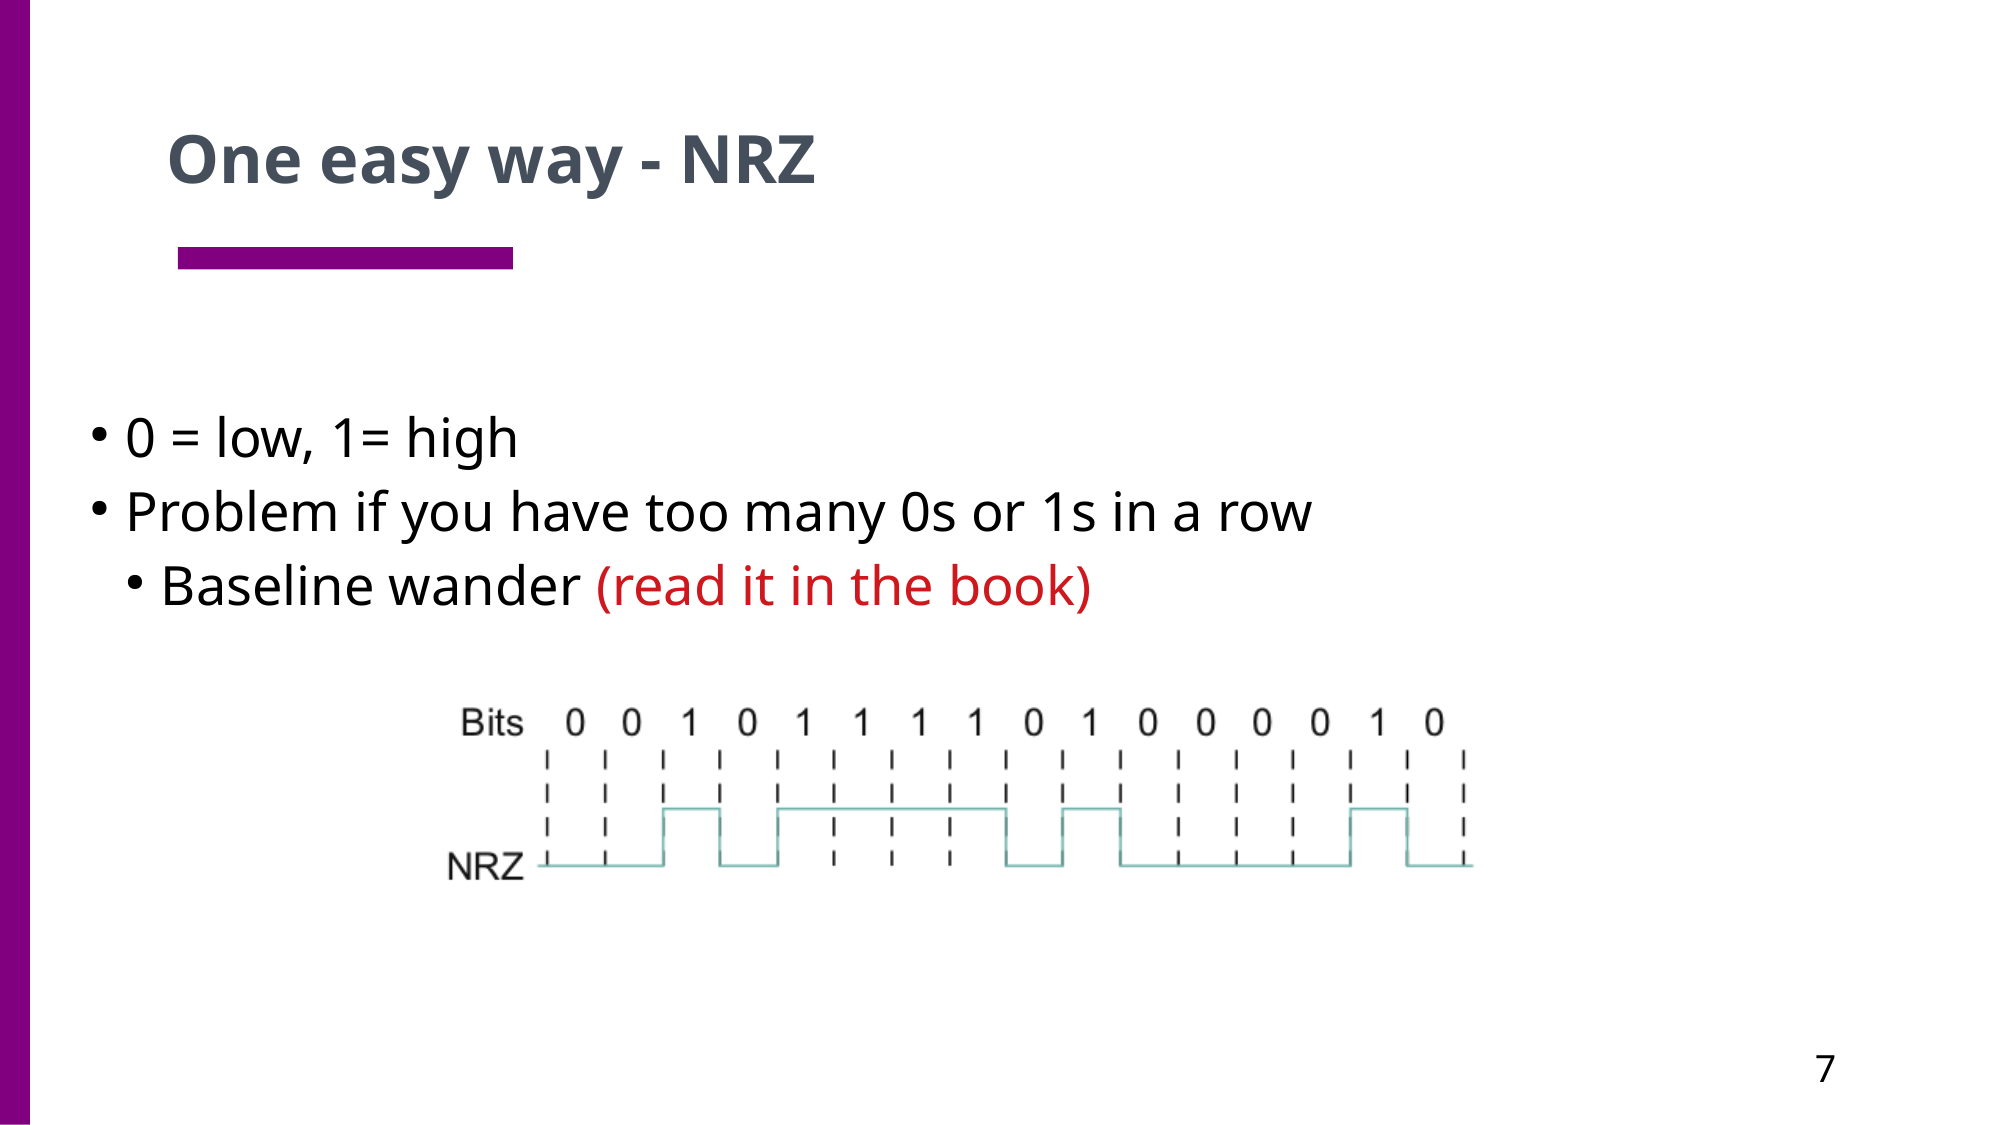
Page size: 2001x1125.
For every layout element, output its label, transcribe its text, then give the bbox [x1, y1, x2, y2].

text_box 0 = low, 1= high Problem if you have too many 0s or 1s in a row Baseline wander (read it in the book) [75, 391, 1935, 737]
text_box One easy way - NRZ [151, 0, 1849, 212]
picture [329, 659, 1576, 924]
